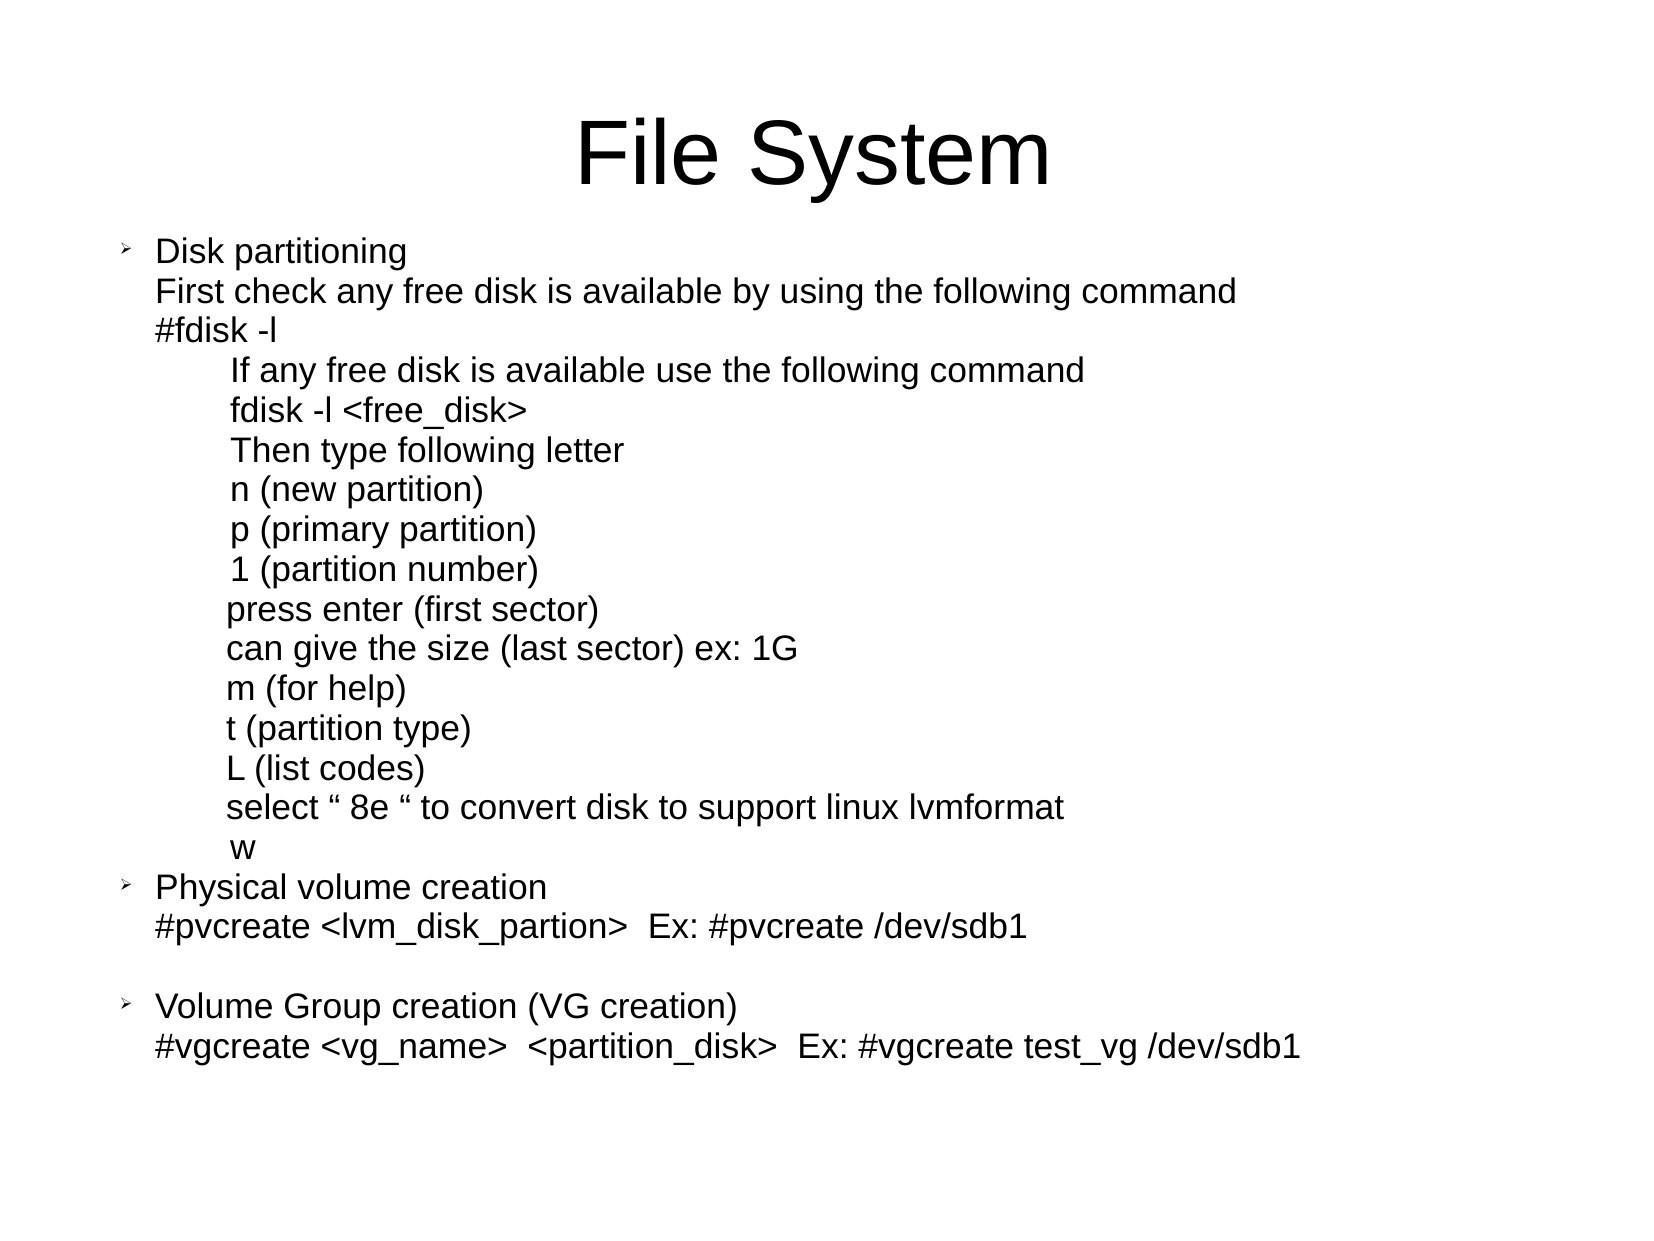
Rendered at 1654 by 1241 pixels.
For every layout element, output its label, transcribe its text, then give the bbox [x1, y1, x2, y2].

title File System [82, 49, 1571, 257]
text_box Disk partitioning First check any free disk is available by using the following command #fdisk -l If any free disk is available use the following command fdisk -l <free_disk> Then type following letter n (new partition) p (primary partition) 1 (partition number) press enter (first sector) can give the size (last sector) ex: 1G m (for help) t (partition type) L (list codes) select “ 8e “ to convert disk to support linux lvmformat w Physical volume creation #pvcreate <lvm_disk_partion> Ex: #pvcreate /dev/sdb1 Volume Group creation (VG creation) #vgcreate <vg_name> <partition_disk> Ex: #vgcreate test_vg /dev/sdb1 [105, 223, 1501, 1153]
